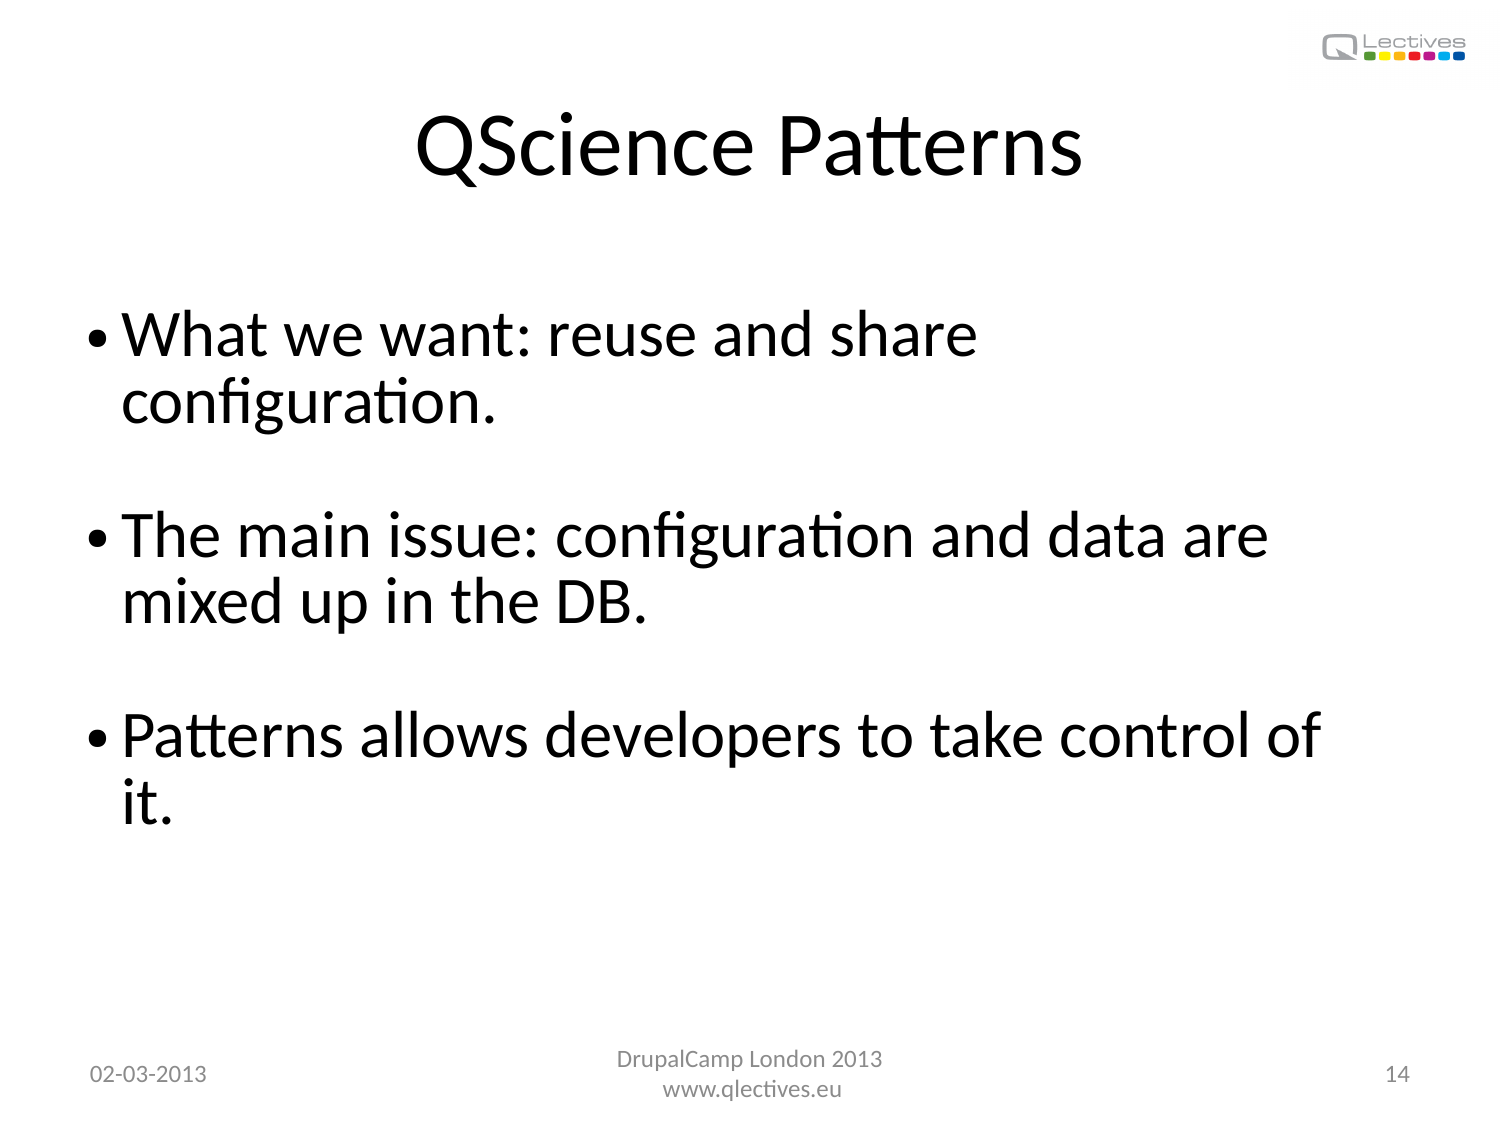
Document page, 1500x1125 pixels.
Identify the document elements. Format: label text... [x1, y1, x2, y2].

text_box What we want: reuse and share configuration. The main issue: configuration and data are mixed up in the DB. Patterns allows developers to take control of it. [70, 232, 1366, 948]
text_box DrupalCamp London 2013 www.qlectives.eu [512, 1042, 988, 1103]
text_box 02-03-2013 [74, 1042, 425, 1103]
picture [1288, 9, 1500, 90]
text_box QScience Patterns [75, 45, 1425, 233]
text_box <number> [1074, 1042, 1425, 1103]
